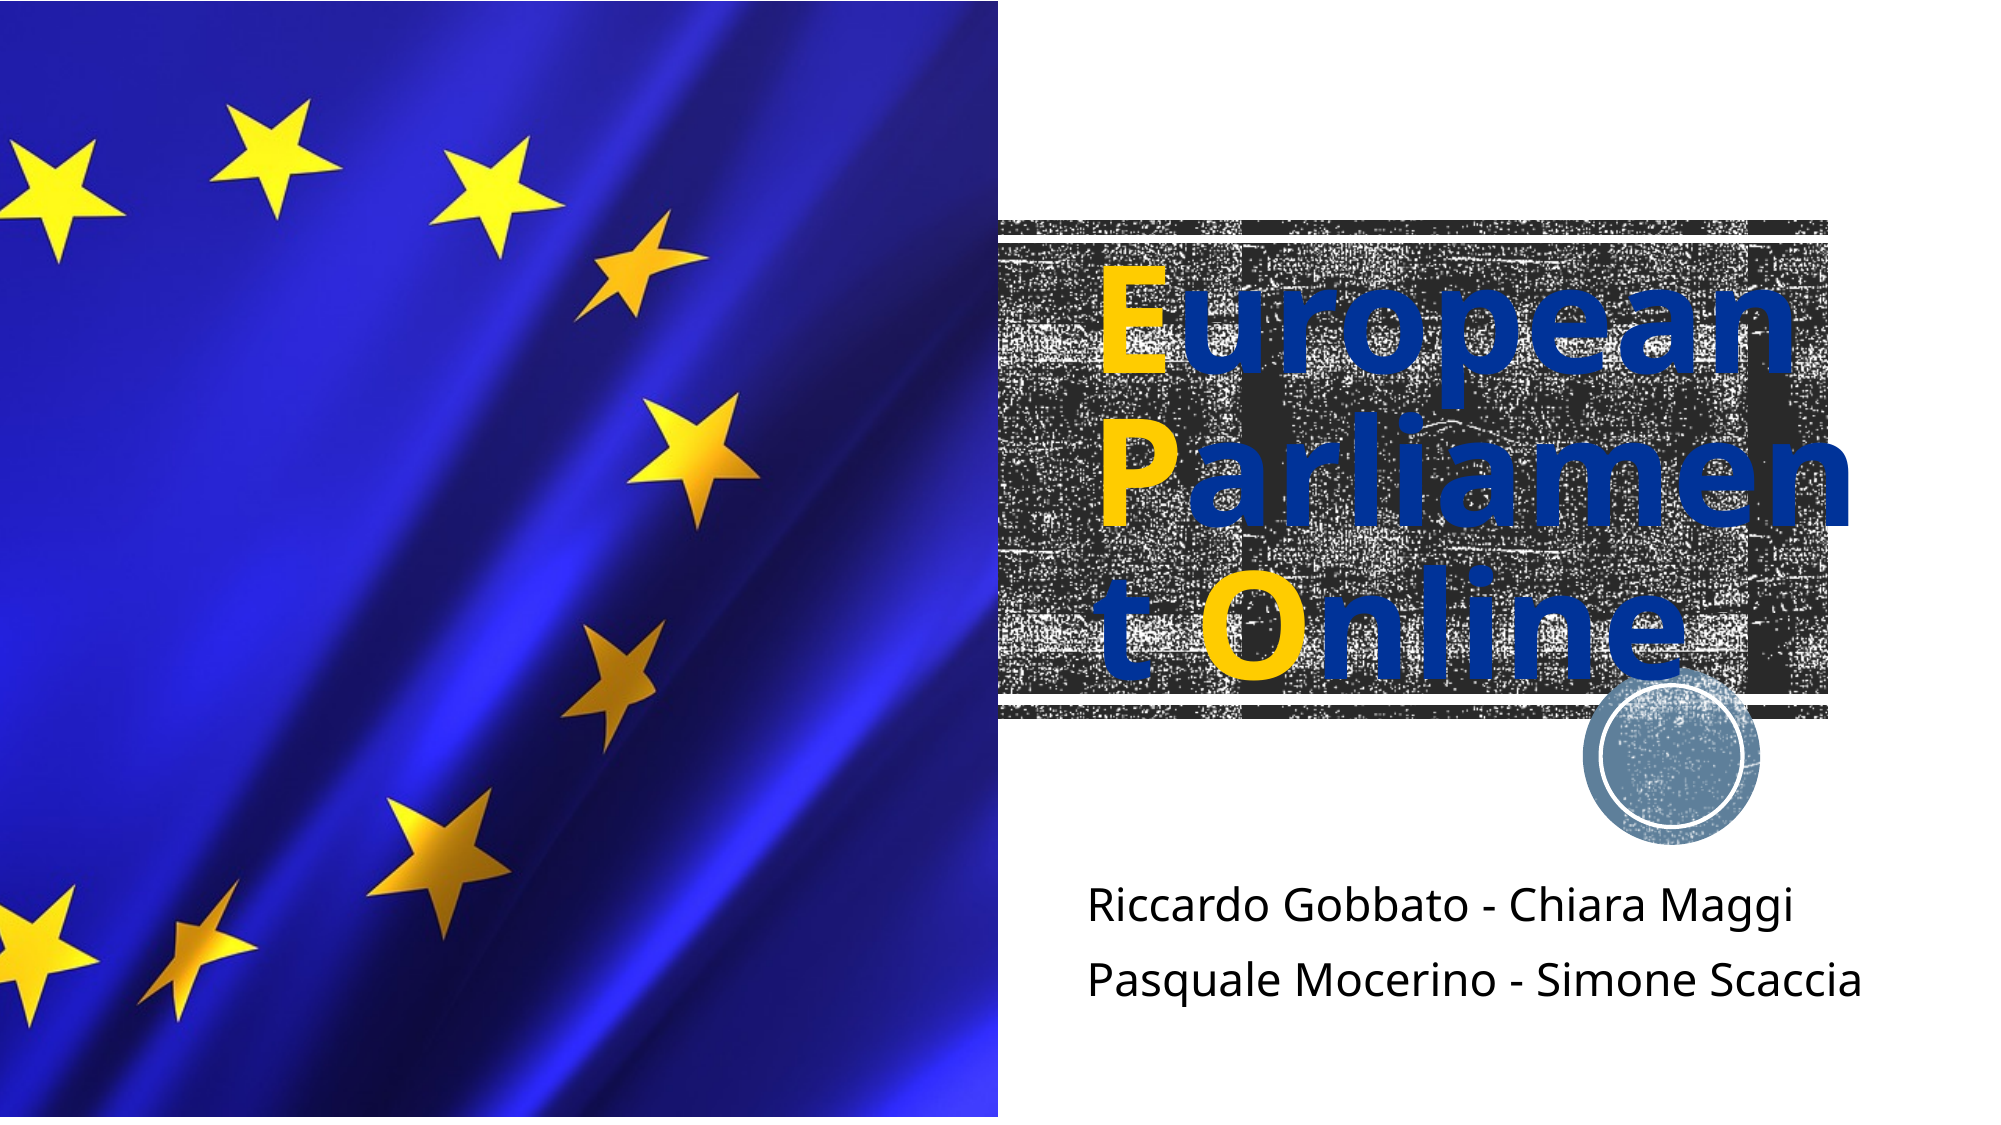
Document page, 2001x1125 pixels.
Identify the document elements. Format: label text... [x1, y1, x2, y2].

subtitle Riccardo Gobbato - Chiara Maggi Pasquale Mocerino - Simone Scaccia [1075, 876, 1892, 1042]
title European Parliament Online [1075, 207, 1892, 718]
picture [0, 1, 1003, 1125]
